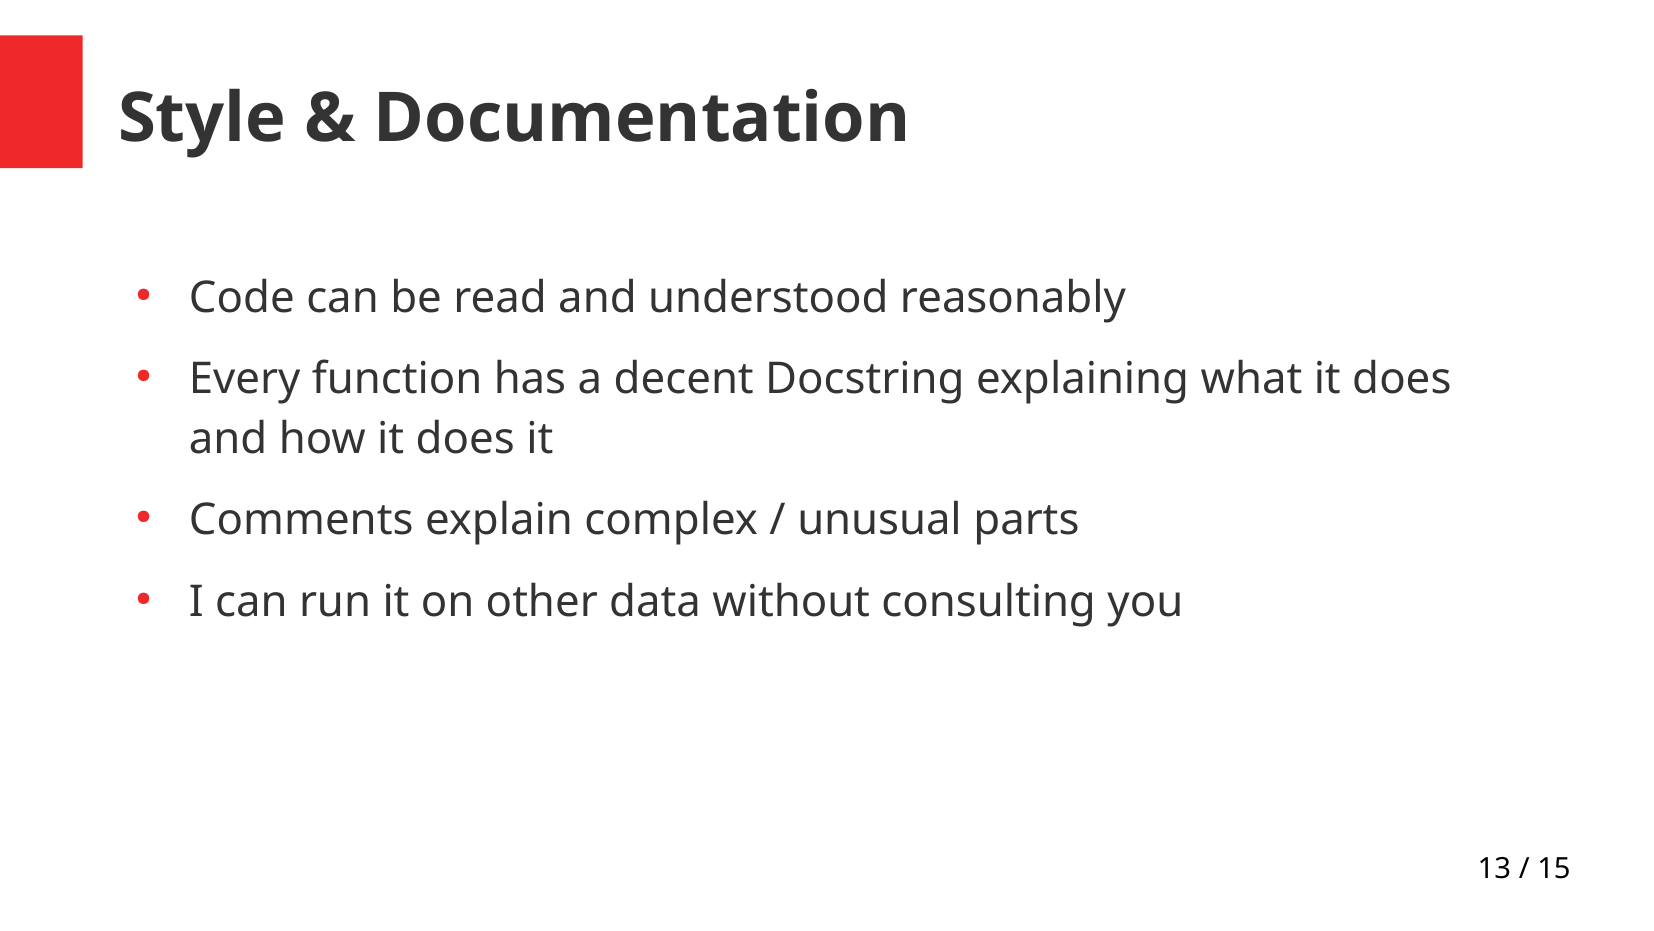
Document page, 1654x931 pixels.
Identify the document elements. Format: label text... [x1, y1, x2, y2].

list Code can be read and understood reasonably Every function has a decent Docstring explaining what it does and how it does it Comments explain complex / unusual parts I can run it on other data without consulting you [118, 265, 1536, 806]
title Style & Documentation [118, 36, 1571, 193]
